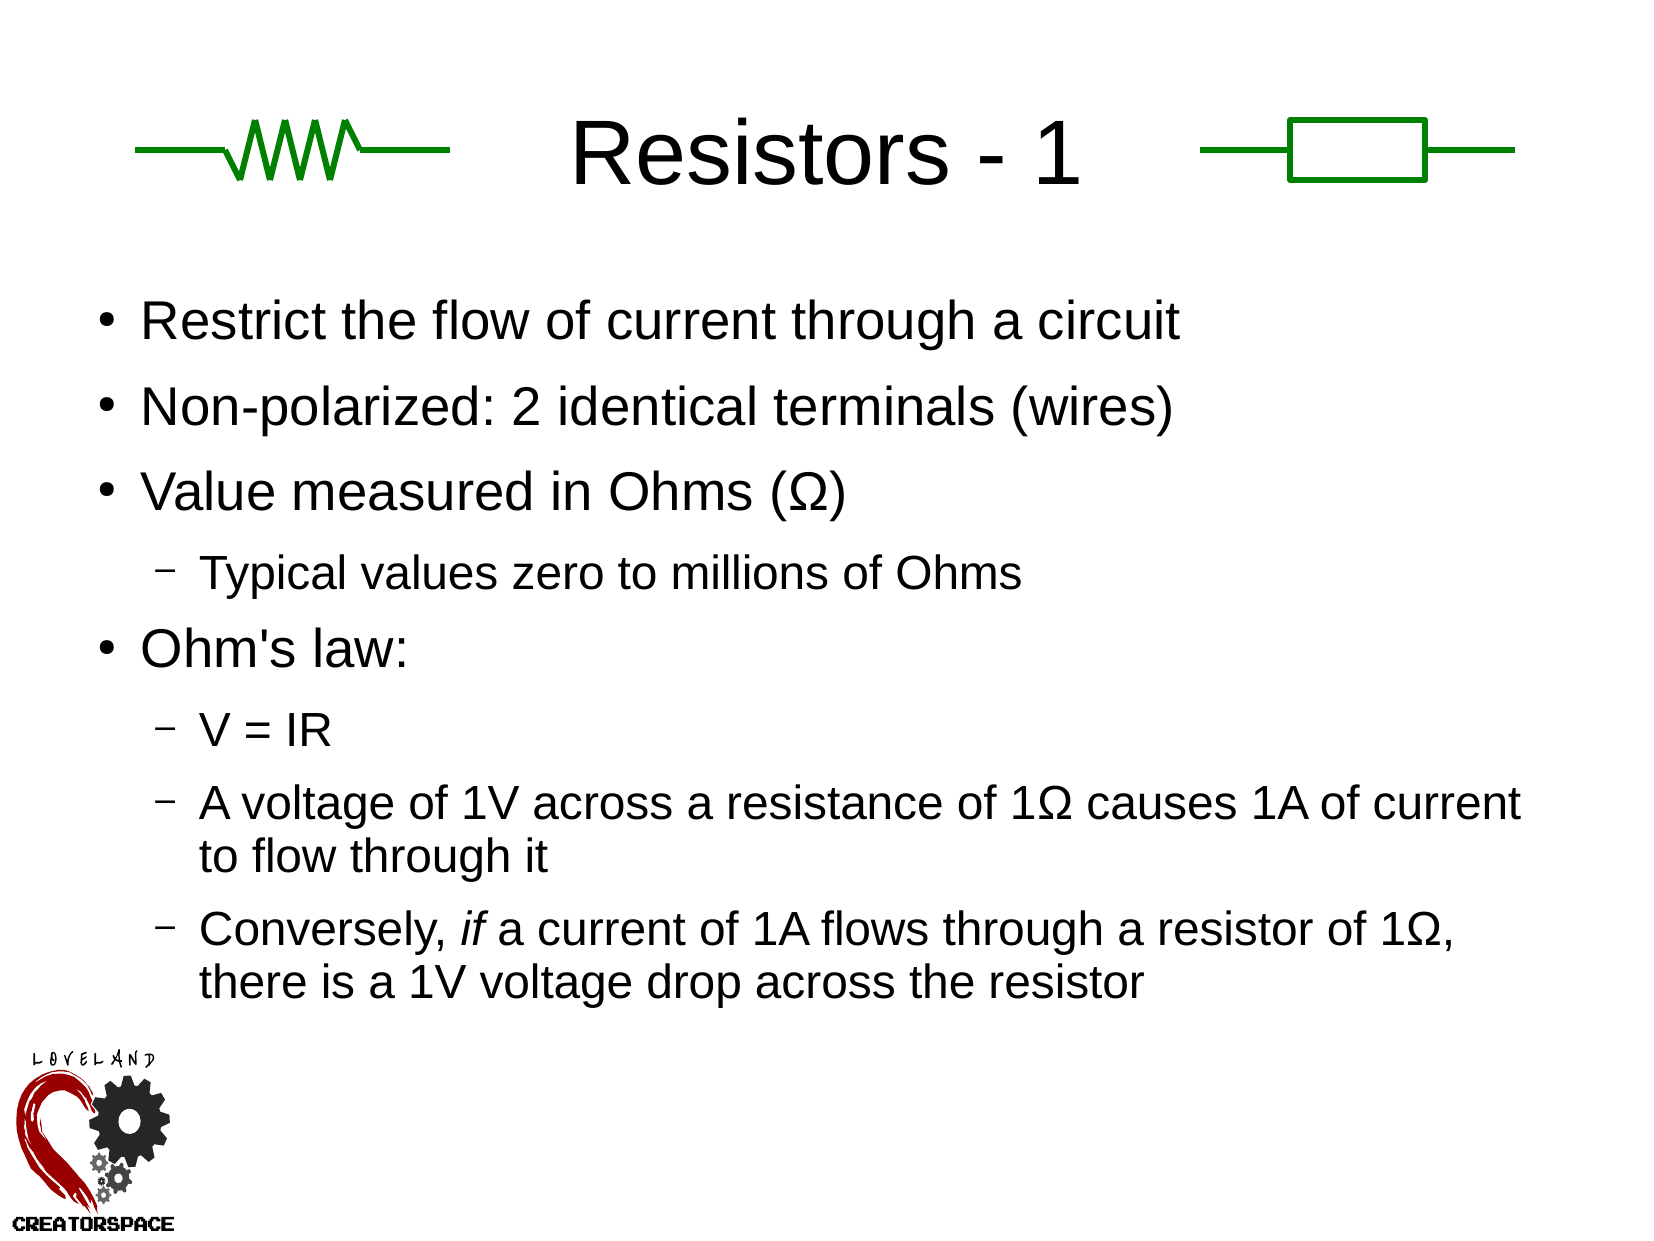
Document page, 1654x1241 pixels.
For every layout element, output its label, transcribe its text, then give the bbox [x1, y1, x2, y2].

list Restrict the flow of current through a circuit Non-polarized: 2 identical terminals (wires) Value measured in Ohms (Ω) Typical values zero to millions of Ohms Ohm's law: V = IR A voltage of 1V across a resistance of 1Ω causes 1A of current to flow through it Conversely, if a current of 1A flows through a resistor of 1Ω, there is a 1V voltage drop across the resistor [82, 290, 1571, 1010]
title Resistors - 1 [82, 49, 1571, 257]
